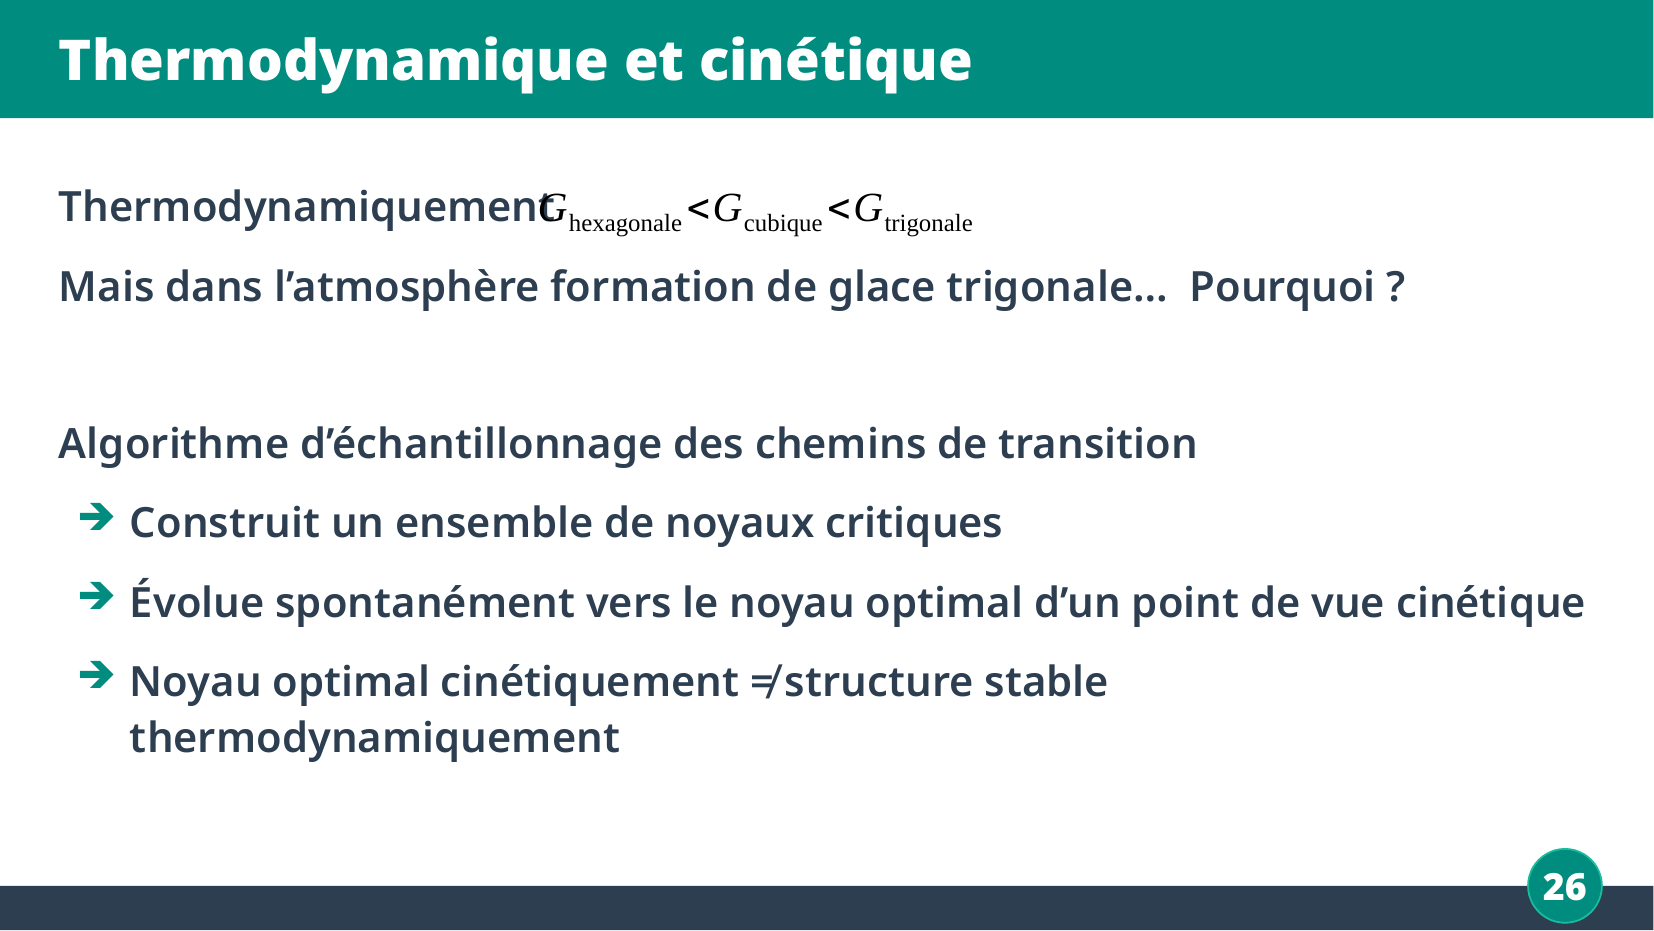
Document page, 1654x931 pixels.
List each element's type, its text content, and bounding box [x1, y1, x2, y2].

chart [531, 184, 981, 237]
list Thermodynamiquement Mais dans l’atmosphère formation de glace trigonale… Pourquoi ? Algorithme d’échantillonnage des chemins de transition Construit un ensemble de noyaux critiques Évolue spontanément vers le noyau optimal d’un point de vue cinétique Noyau optimal cinétiquement ≠ structure stable thermodynamiquement [59, 177, 1595, 864]
title Thermodynamique et cinétique [59, 0, 1595, 118]
